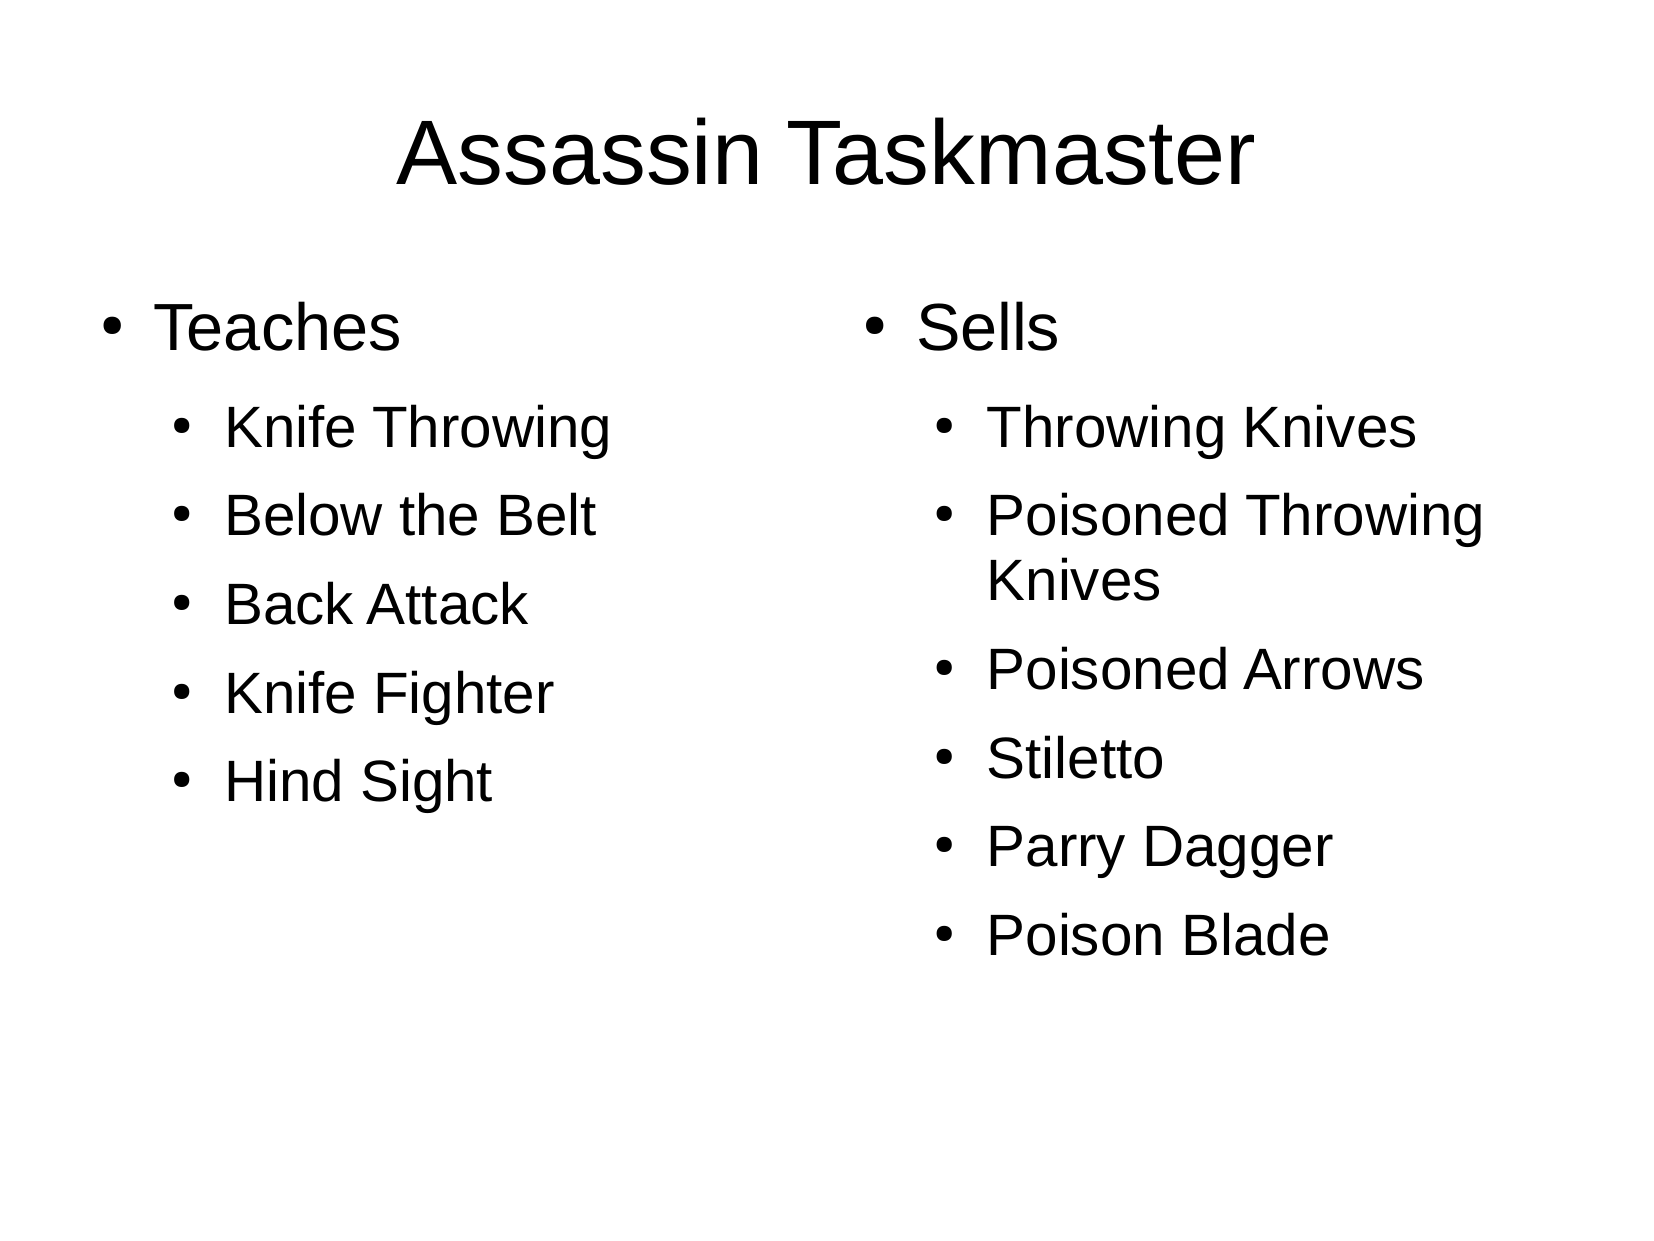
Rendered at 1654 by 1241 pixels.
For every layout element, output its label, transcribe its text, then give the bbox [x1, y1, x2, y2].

list Teaches Knife Throwing Below the Belt Back Attack Knife Fighter Hind Sight [82, 290, 809, 1109]
title Assassin Taskmaster [82, 56, 1571, 250]
list Sells Throwing Knives Poisoned Throwing Knives Poisoned Arrows Stiletto Parry Dagger Poison Blade [845, 290, 1572, 1109]
